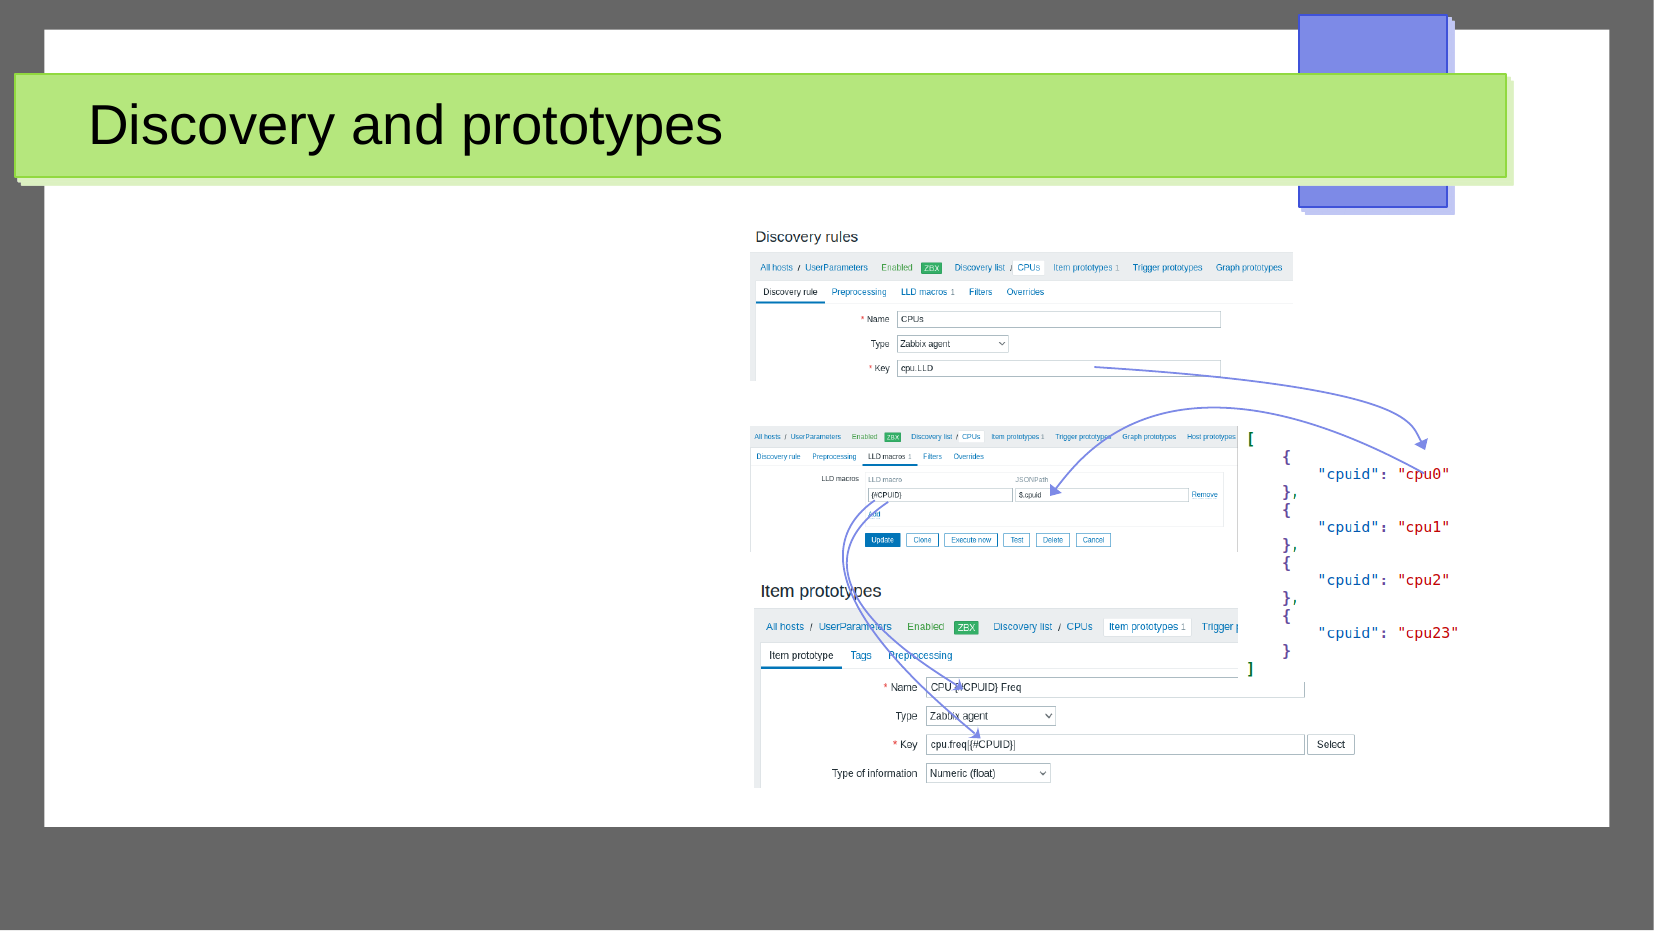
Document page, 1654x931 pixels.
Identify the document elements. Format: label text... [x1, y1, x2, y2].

picture [750, 426, 1463, 788]
title Discovery and prototypes [88, 73, 1506, 178]
picture [750, 224, 1293, 381]
